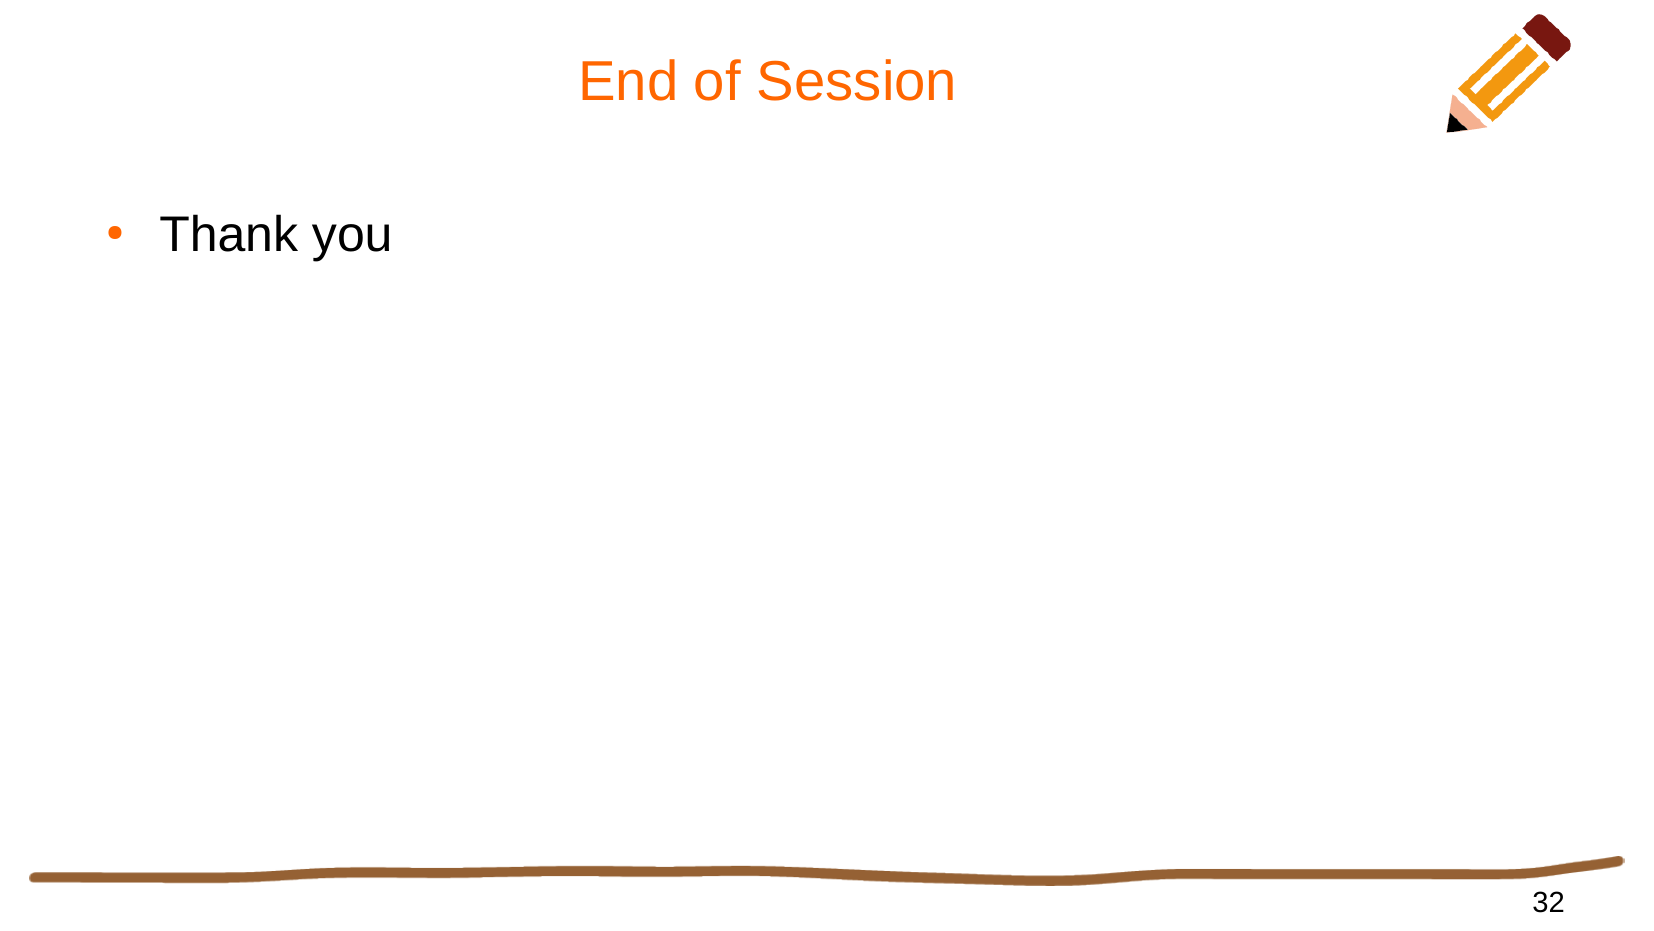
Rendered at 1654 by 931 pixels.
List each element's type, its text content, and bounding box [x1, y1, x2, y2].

picture [29, 856, 1625, 886]
list Thank you [88, 206, 1595, 857]
picture [1446, 14, 1571, 133]
title End of Session [88, 29, 1447, 133]
